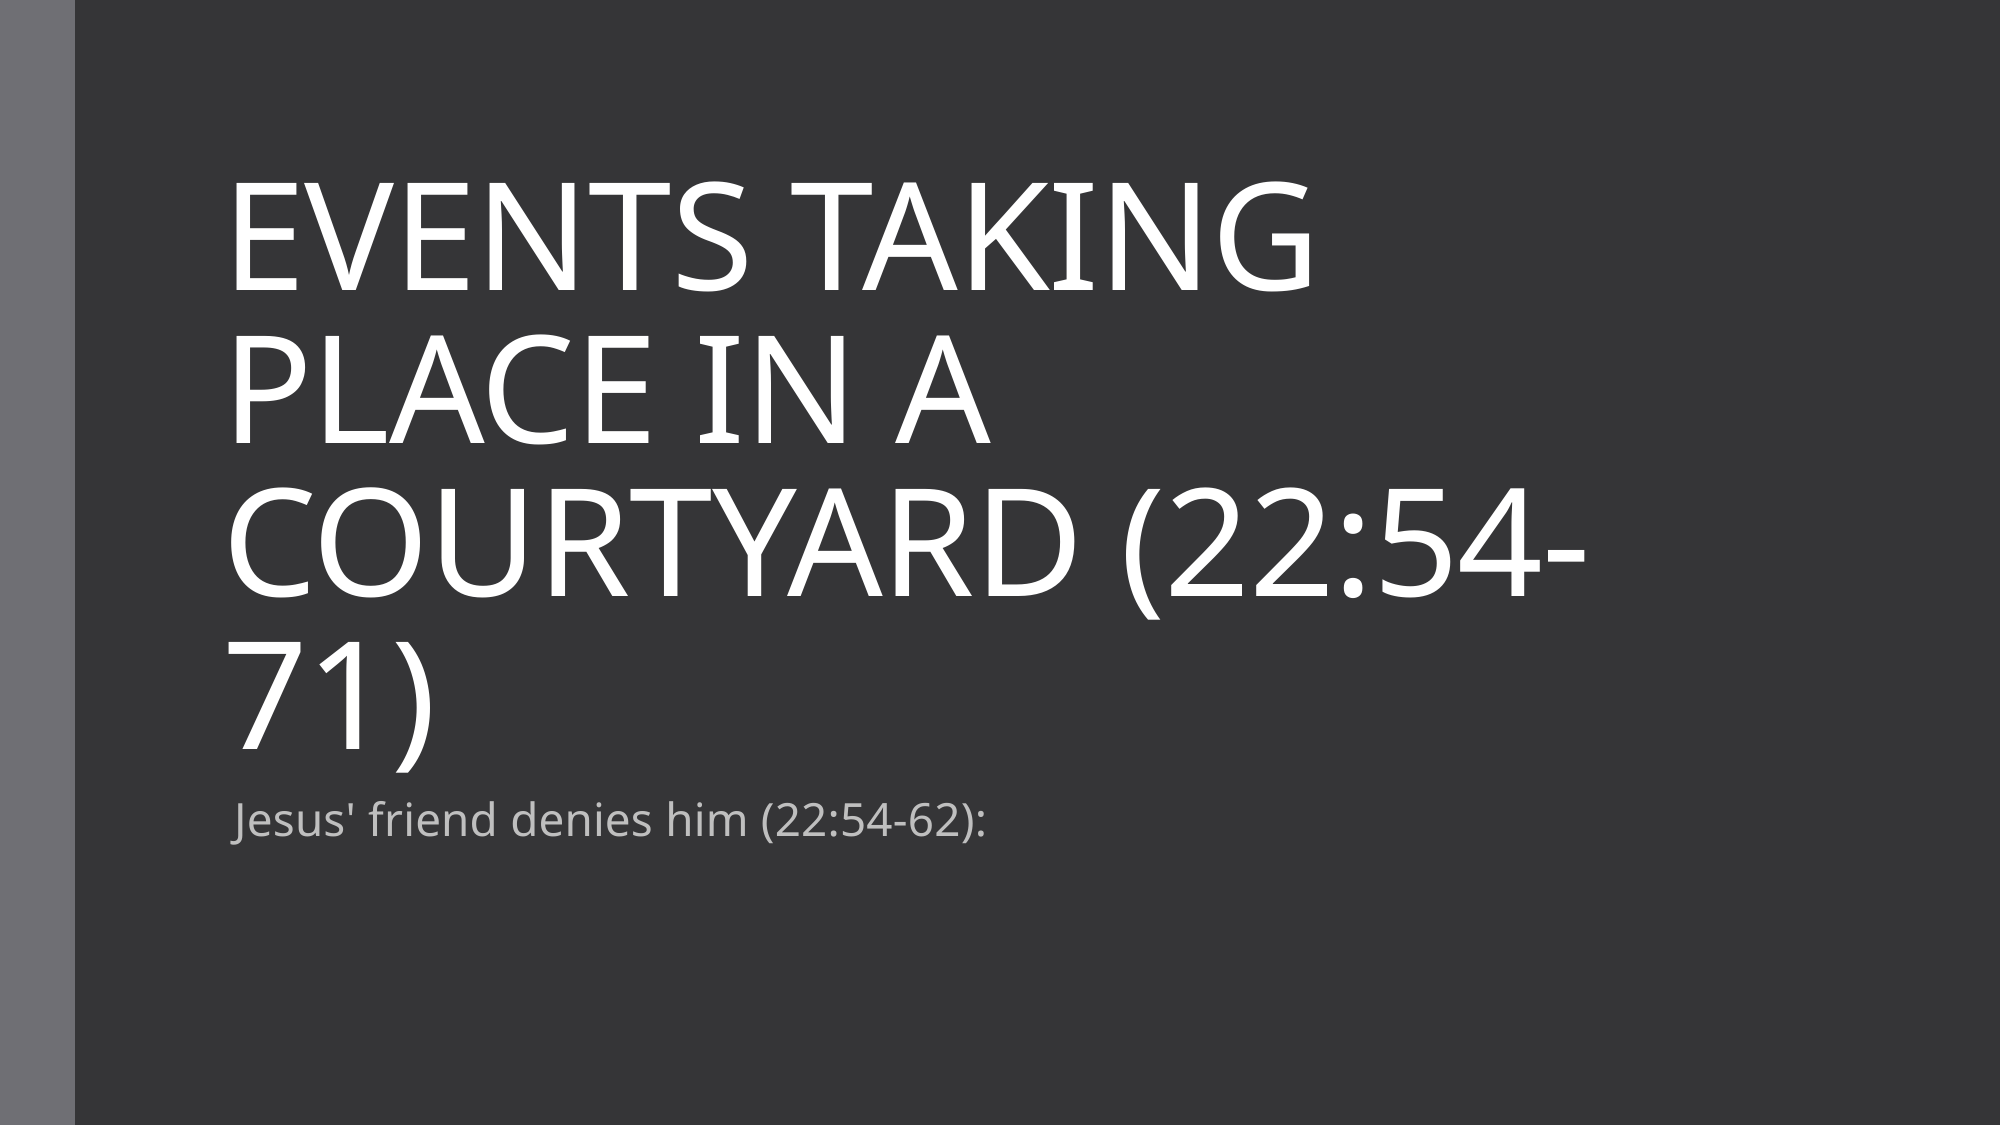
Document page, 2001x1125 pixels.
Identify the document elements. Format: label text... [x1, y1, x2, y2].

title EVENTS TAKING PLACE IN A COURTYARD (22:54-71) [206, 124, 1752, 787]
subtitle Jesus' friend denies him (22:54-62): [206, 787, 1752, 1066]
